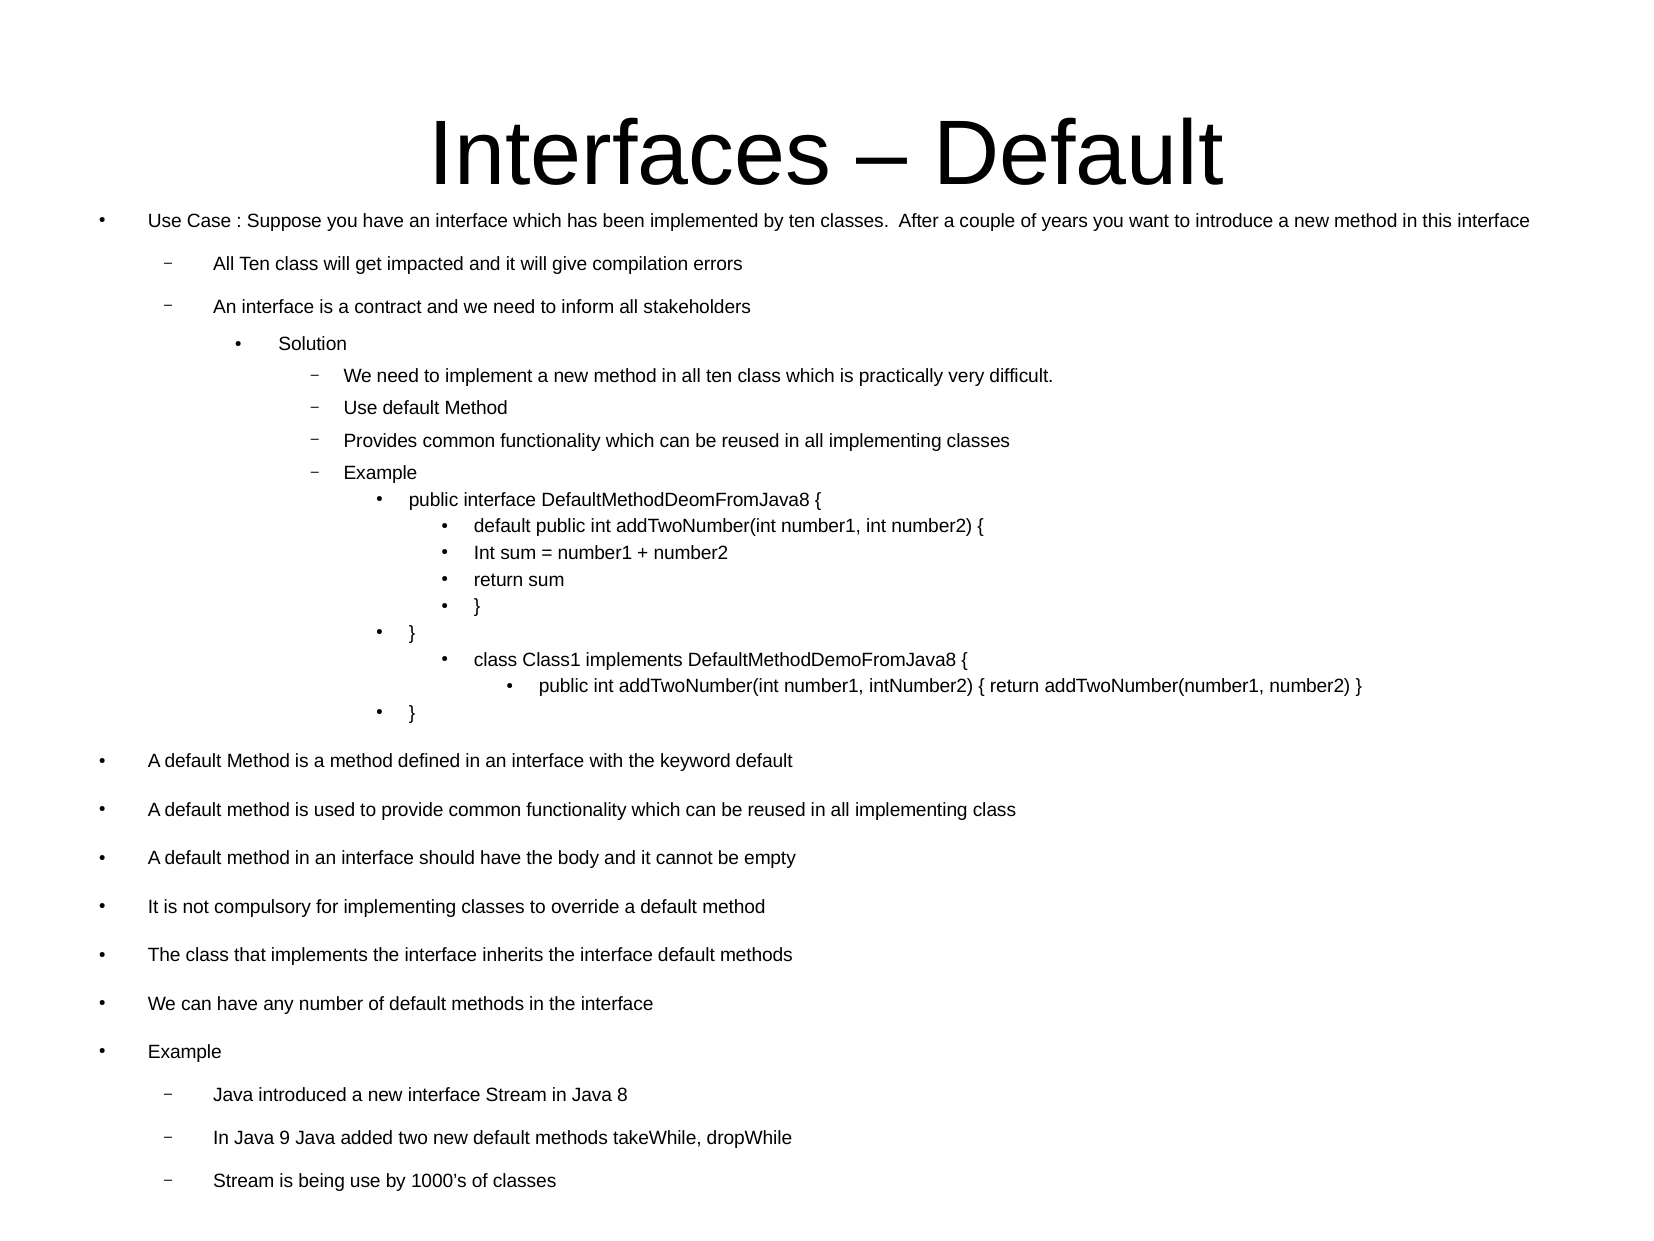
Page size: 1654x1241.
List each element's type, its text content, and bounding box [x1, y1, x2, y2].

list Use Case : Suppose you have an interface which has been implemented by ten classes. After a couple of years you want to introduce a new method in this interface All Ten class will get impacted and it will give compilation errors An interface is a contract and we need to inform all stakeholders Solution We need to implement a new method in all ten class which is practically very difficult. Use default Method Provides common functionality which can be reused in all implementing classes Example public interface DefaultMethodDeomFromJava8 { default public int addTwoNumber(int number1, int number2) { Int sum = number1 + number2 return sum } } class Class1 implements DefaultMethodDemoFromJava8 { public int addTwoNumber(int number1, intNumber2) { return addTwoNumber(number1, number2) } } A default Method is a method defined in an interface with the keyword default A default method is used to provide common functionality which can be reused in all implementing class A default method in an interface should have the body and it cannot be empty It is not compulsory for implementing classes to override a default method The class that implements the interface inherits the interface default methods We can have any number of default methods in the interface Example Java introduced a new interface Stream in Java 8 In Java 9 Java added two new default methods takeWhile, dropWhile Stream is being use by 1000’s of classes [82, 210, 1571, 1201]
title Interfaces – Default [82, 49, 1571, 210]
